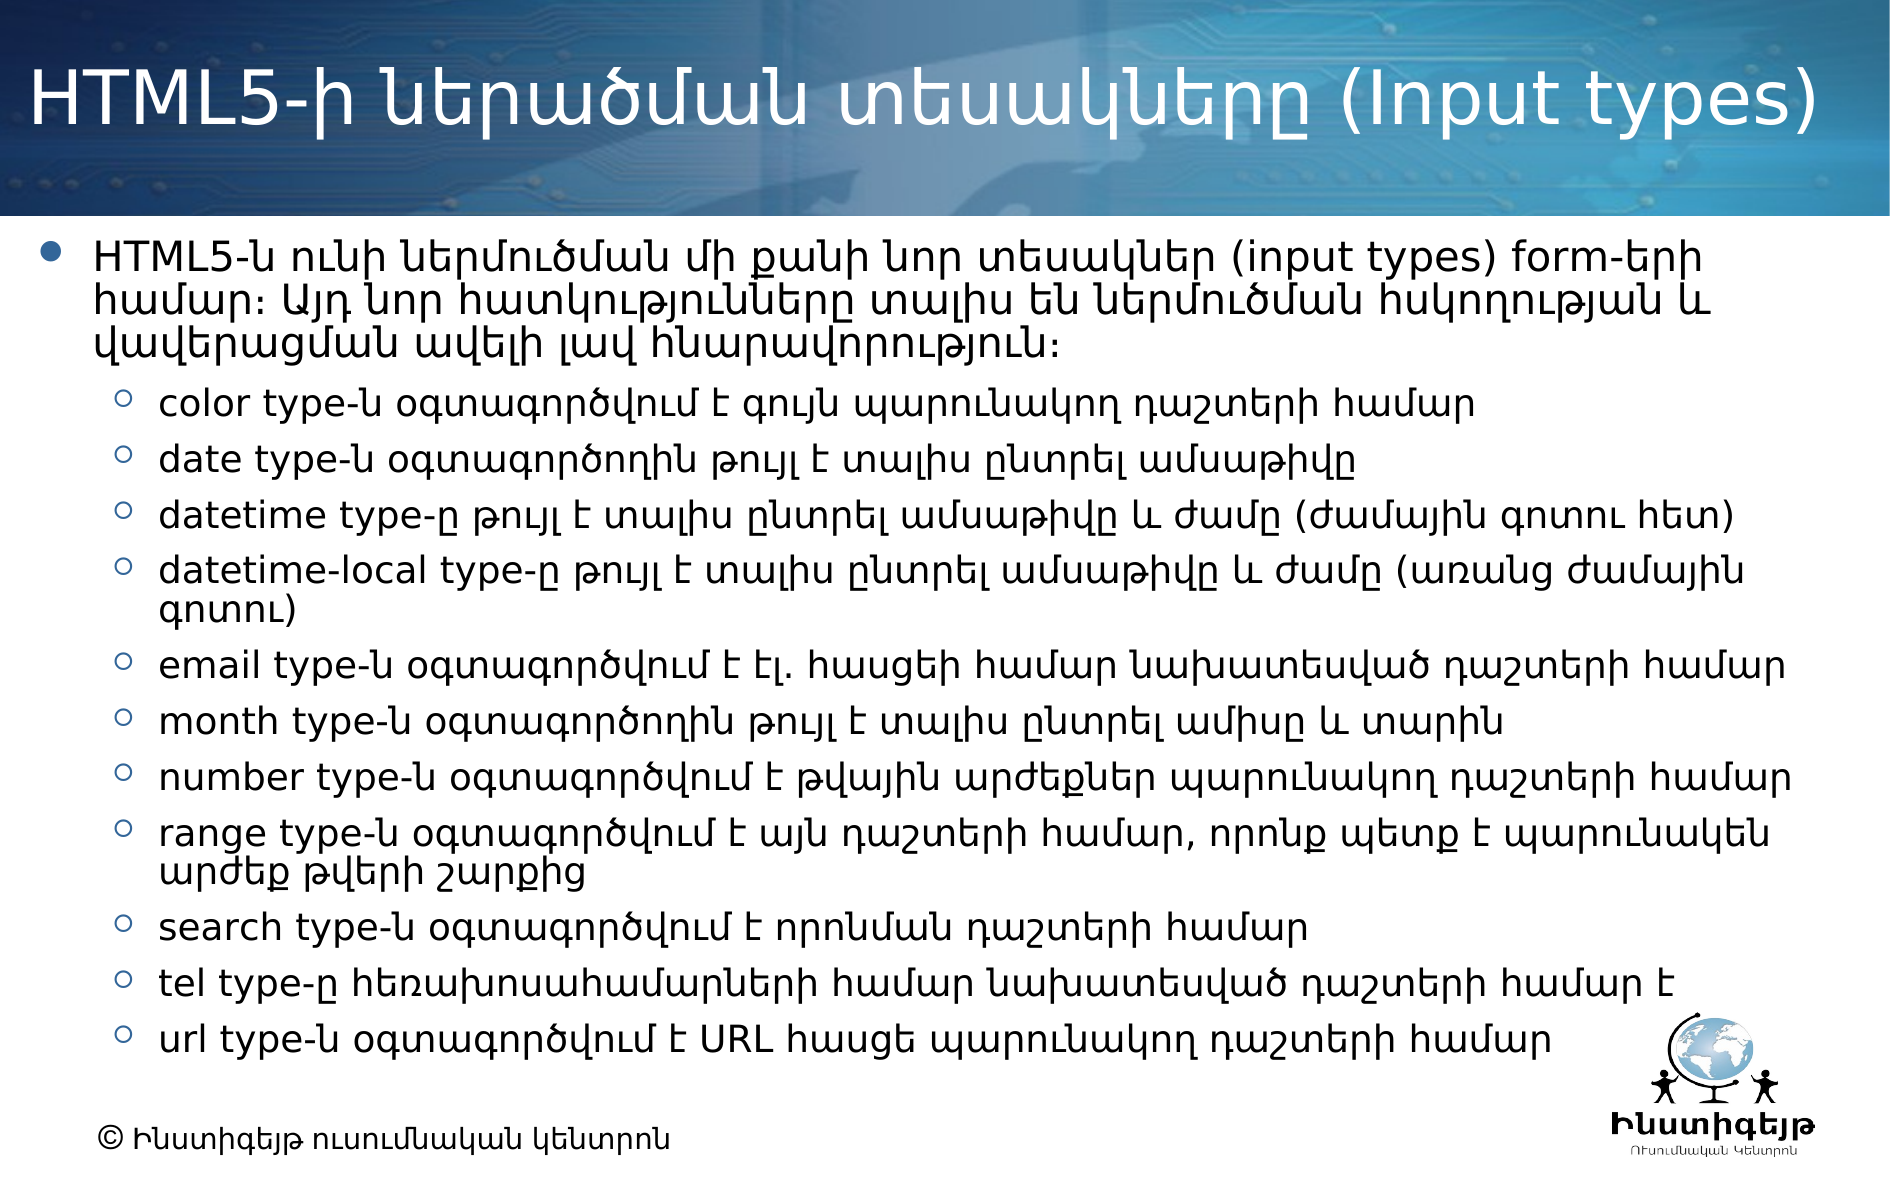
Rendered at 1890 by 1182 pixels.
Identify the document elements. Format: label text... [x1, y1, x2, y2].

text_box HTML5-ի ներածման տեսակները (Input types) [27, 74, 1890, 78]
list HTML5-ն ունի ներմուծման մի քանի նոր տեսակներ (input types) form-երի համար։ Այդ նոր հատկությունները տալիս են ներմուծման հսկողության և վավերացման ավելի լավ հնարավորություն։ color type-ն օգտագործվում է գույն պարունակող դաշտերի համար date type-ն օգտագործողին թույլ է տալիս ընտրել ամսաթիվը datetime type-ը թույլ է տալիս ընտրել ամսաթիվը և ժամը (ժամային գոտու հետ) datetime-local type-ը թույլ է տալիս ընտրել ամսաթիվը և ժամը (առանց ժամային գոտու) email type-ն օգտագործվում է էլ․ հասցեի համար նախատեսված դաշտերի համար month type-ն օգտագործողին թույլ է տալիս ընտրել ամիսը և տարին number type-ն օգտագործվում է թվային արժեքներ պարունակող դաշտերի համար range type-ն օգտագործվում է այն դաշտերի համար, որոնք պետք է պարունակեն արժեք թվերի շարքից search type-ն օգտագործվում է որոնման դաշտերի համար tel type-ը հեռախոսահամարների համար նախատեսված դաշտերի համար է url type-ն օգտագործվում է URL հասցե պարունակող դաշտերի համար [37, 236, 1838, 270]
picture [0, 0, 1890, 216]
picture [1612, 1045, 1815, 1157]
